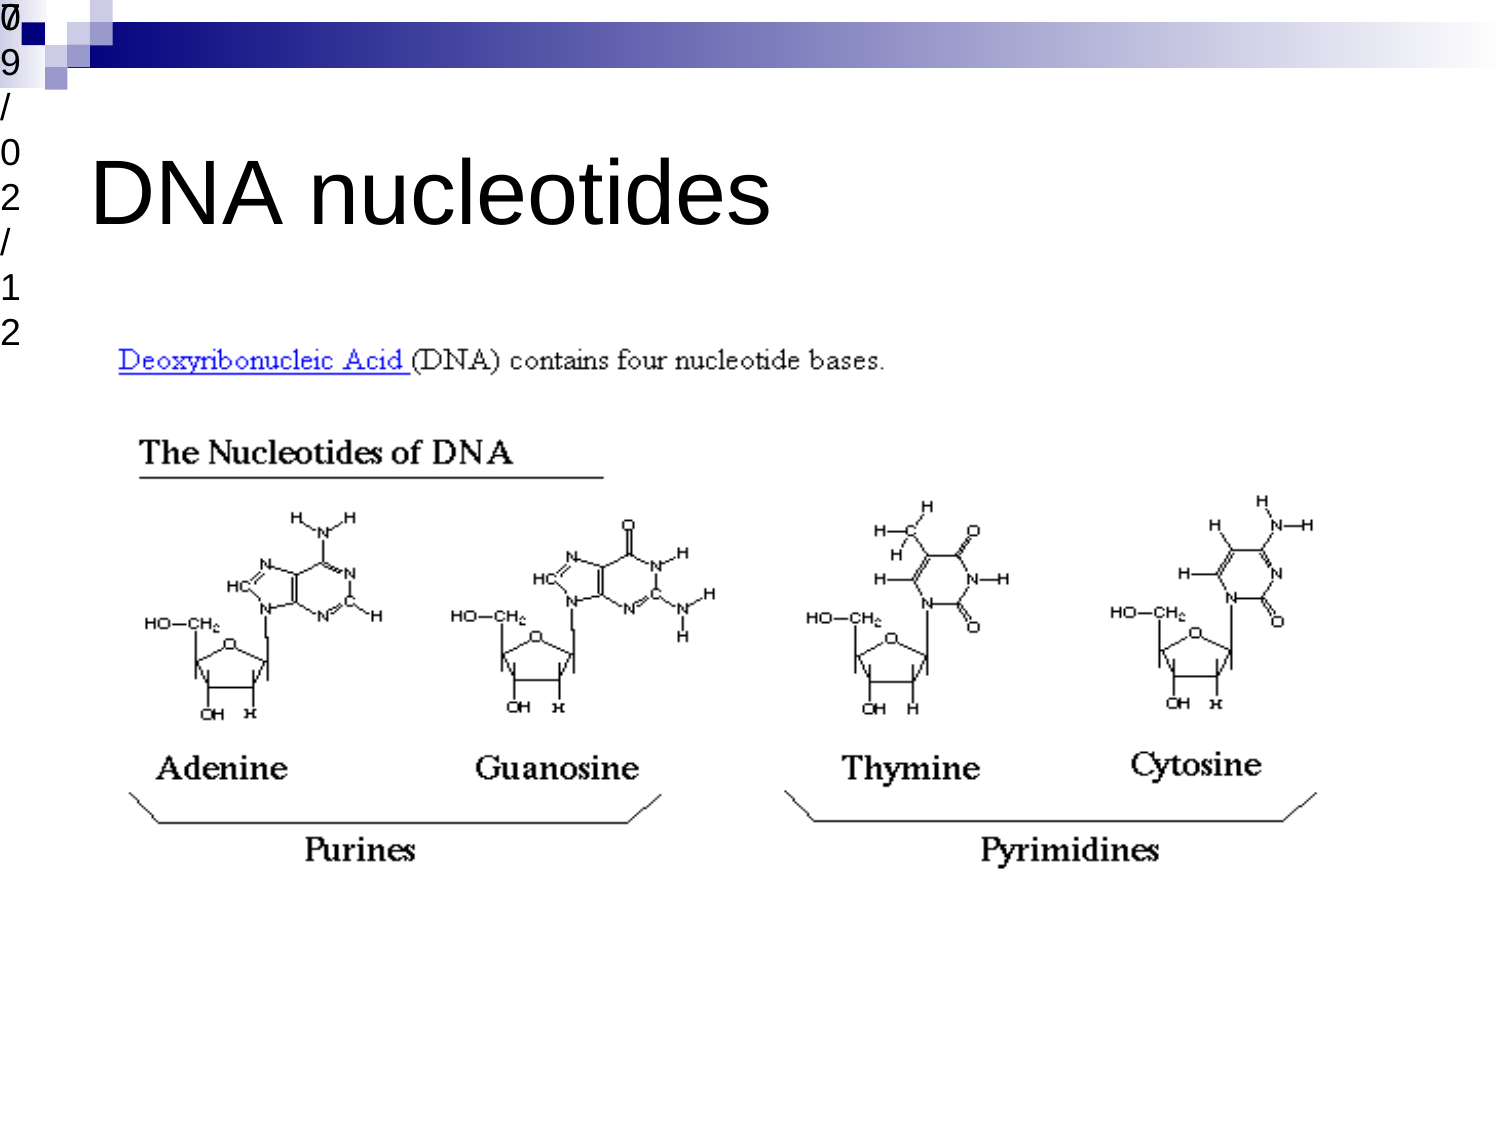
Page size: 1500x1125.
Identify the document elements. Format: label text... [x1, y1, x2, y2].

picture [109, 327, 1348, 906]
title DNA nucleotides [75, 75, 1425, 300]
